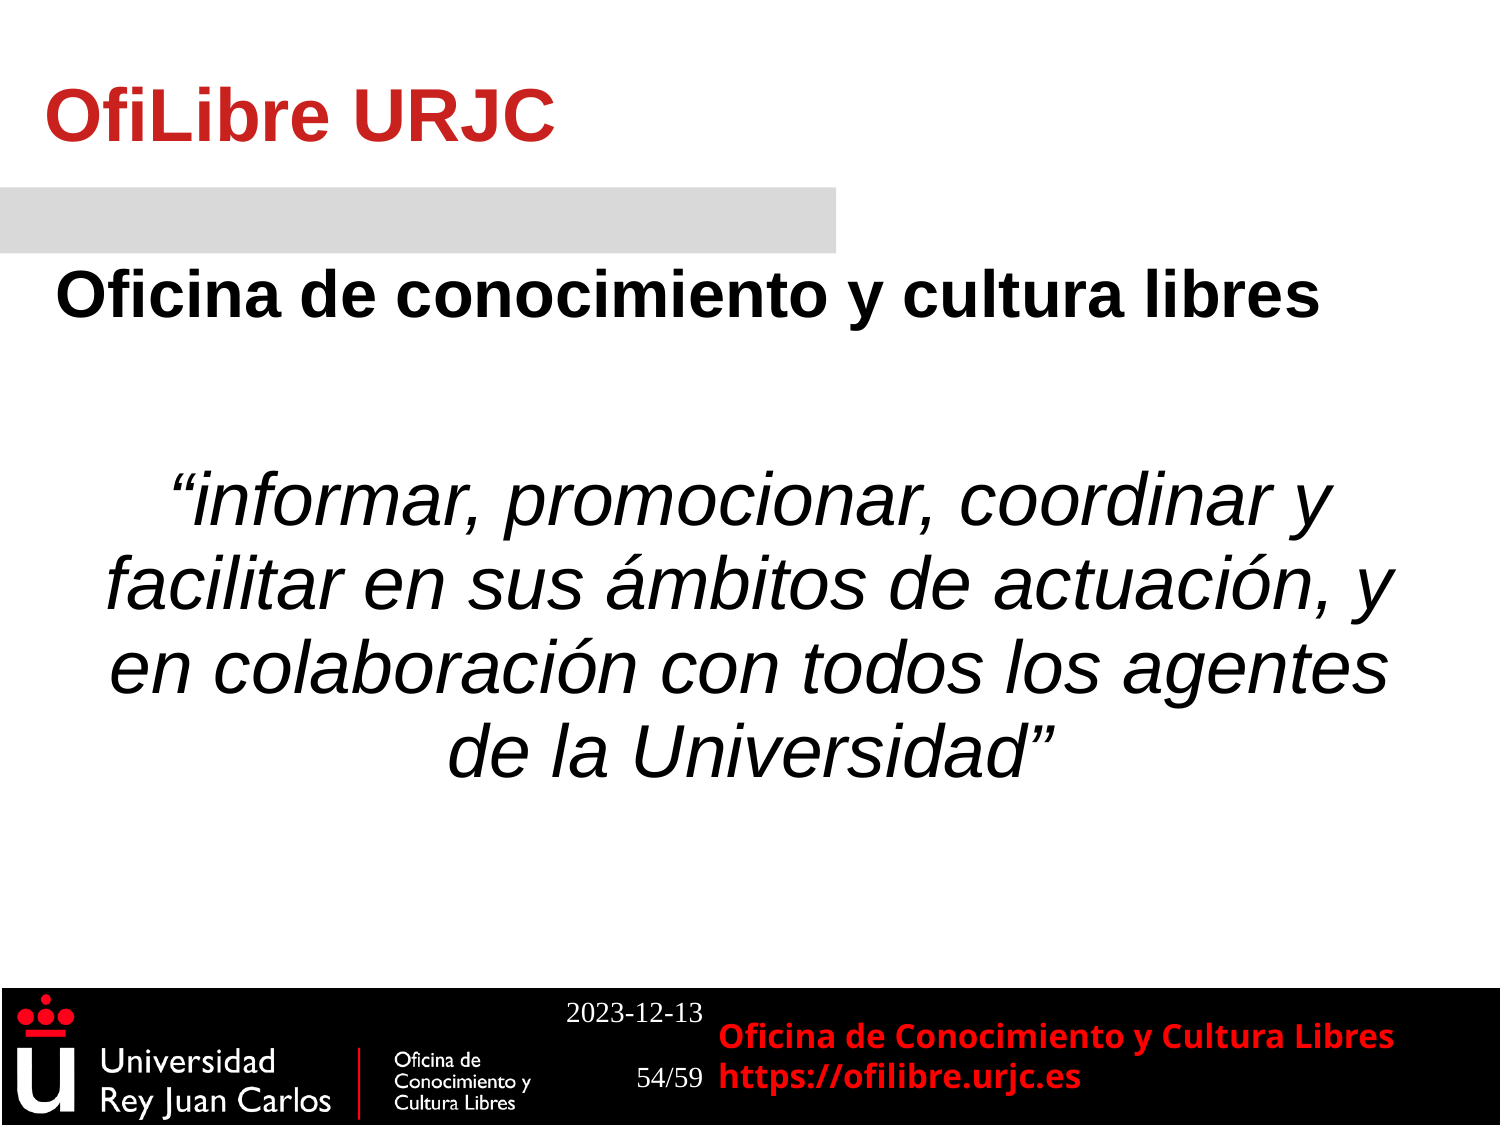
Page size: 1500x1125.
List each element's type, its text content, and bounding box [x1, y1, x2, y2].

text_box OfiLibre URJC [30, 66, 1036, 249]
title [75, 7, 1425, 196]
text_box “informar, promocionar, coordinar y facilitar en sus ámbitos de actuación, y en colaboración con todos los agentes de la Universidad” [45, 450, 1456, 856]
text_box Oficina de conocimiento y cultura libres [40, 249, 1366, 346]
picture [17, 994, 531, 1120]
